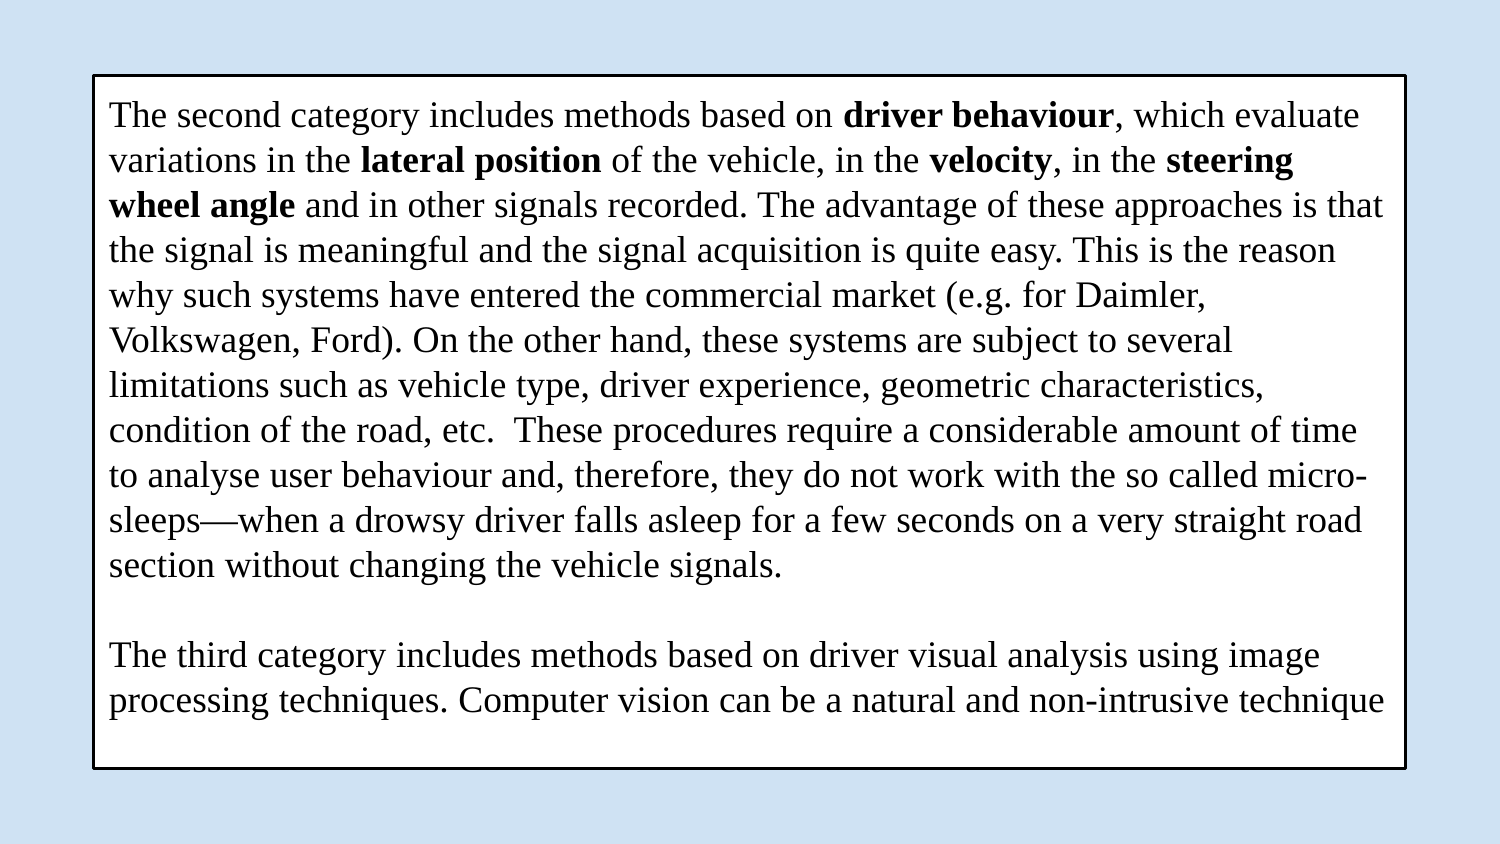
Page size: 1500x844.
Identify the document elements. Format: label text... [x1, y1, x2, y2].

text_box The second category includes methods based on driver behaviour, which evaluate variations in the lateral position of the vehicle, in the velocity, in the steering wheel angle and in other signals recorded. The advantage of these approaches is that the signal is meaningful and the signal acquisition is quite easy. This is the reason why such systems have entered the commercial market (e.g. for Daimler, Volkswagen, Ford). On the other hand, these systems are subject to several limitations such as vehicle type, driver experience, geometric characteristics, condition of the road, etc. These procedures require a considerable amount of time to analyse user behaviour and, therefore, they do not work with the so called micro-sleeps—when a drowsy driver falls asleep for a few seconds on a very straight road section without changing the vehicle signals. The third category includes methods based on driver visual analysis using image processing techniques. Computer vision can be a natural and non-intrusive technique [93, 75, 1406, 769]
